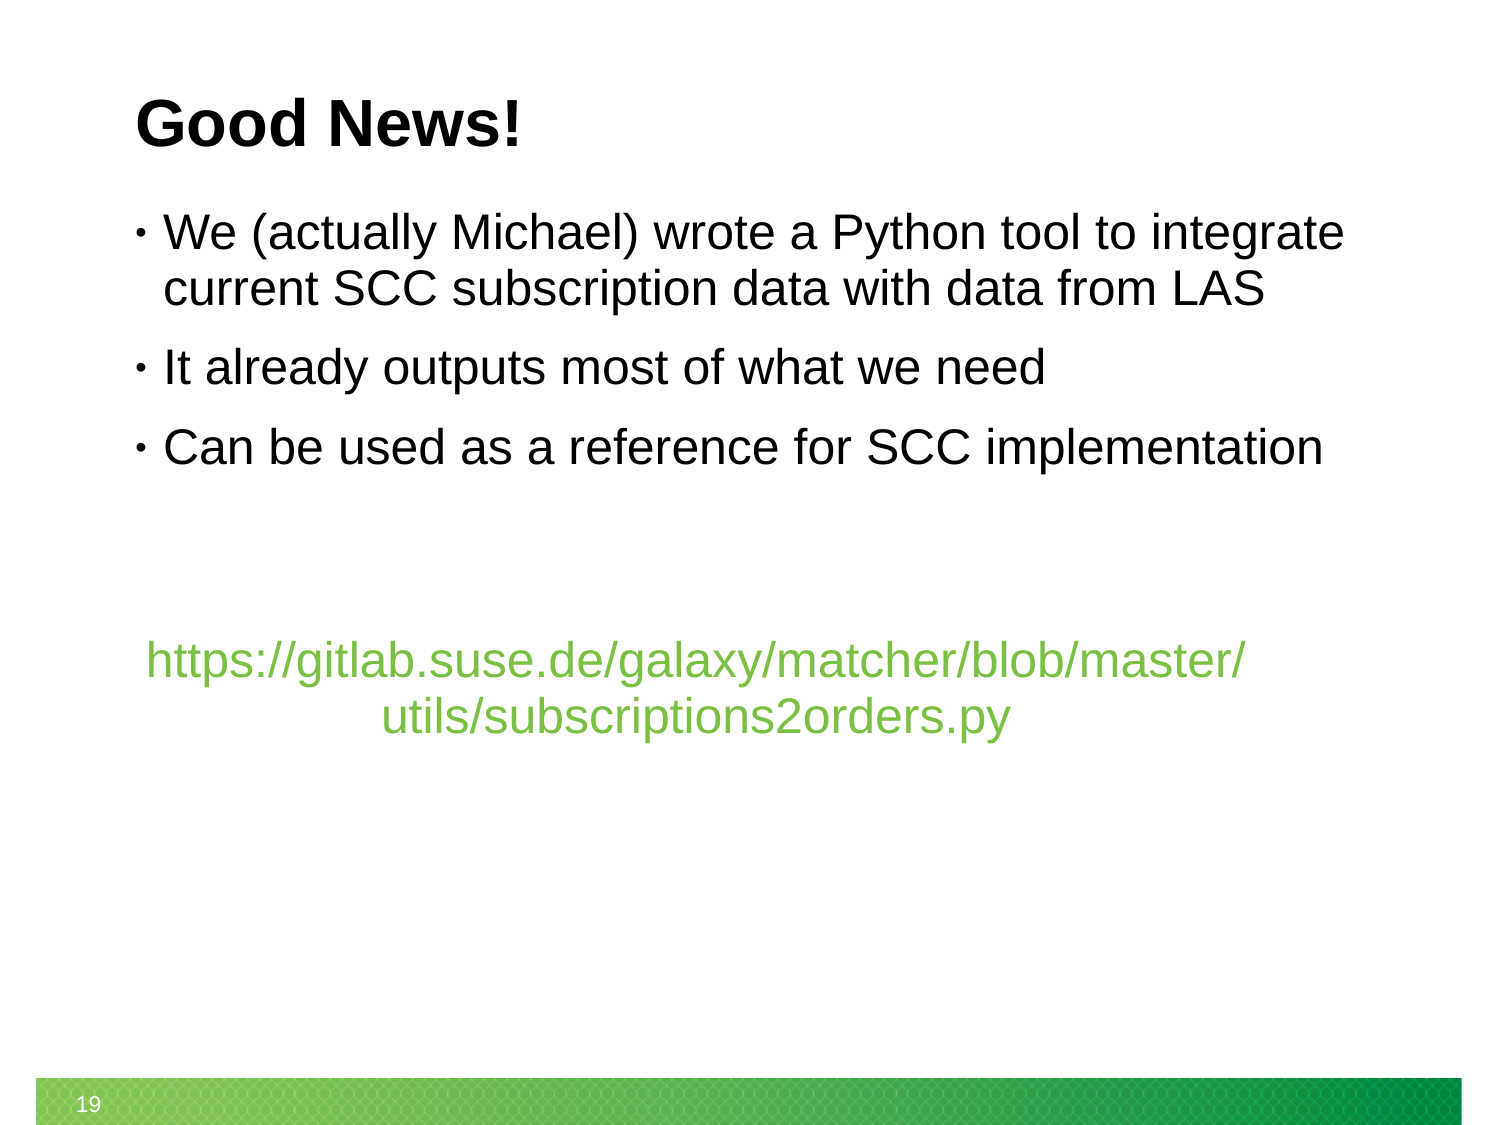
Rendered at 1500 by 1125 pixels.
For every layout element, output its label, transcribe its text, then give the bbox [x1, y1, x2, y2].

title Good News! [135, 41, 1372, 203]
picture [36, 1078, 1462, 1125]
list We (actually Michael) wrote a Python tool to integrate current SCC subscription data with data from LAS It already outputs most of what we need Can be used as a reference for SCC implementation [135, 203, 1396, 946]
text_box https://gitlab.suse.de/galaxy/matcher/blob/master/utils/subscriptions2orders.py [117, 632, 1366, 856]
